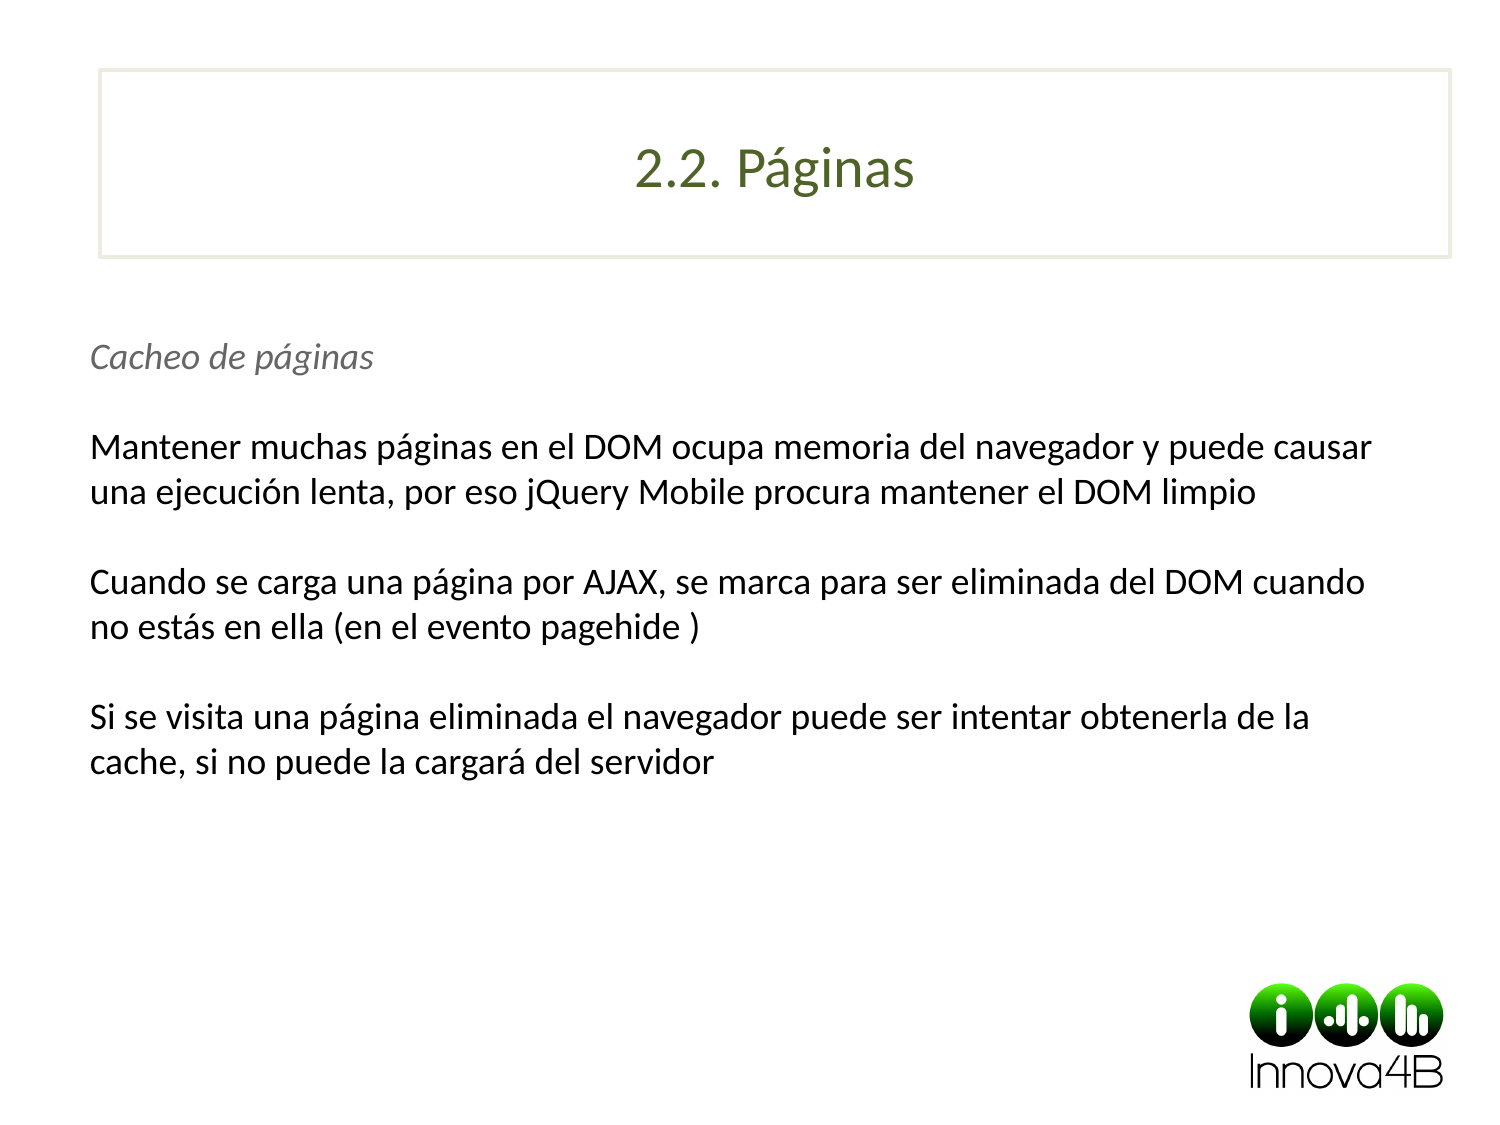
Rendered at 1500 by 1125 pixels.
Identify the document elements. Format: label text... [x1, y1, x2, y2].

picture [1246, 975, 1447, 1094]
text_box Cacheo de páginas Mantener muchas páginas en el DOM ocupa memoria del navegador y puede causar una ejecución lenta, por eso jQuery Mobile procura mantener el DOM limpio Cuando se carga una página por AJAX, se marca para ser eliminada del DOM cuando no estás en ella (en el evento pagehide ) Si se visita una página eliminada el navegador puede ser intentar obtenerla de la cache, si no puede la cargará del servidor [74, 324, 1425, 1005]
text_box 2.2. Páginas [99, 70, 1450, 258]
